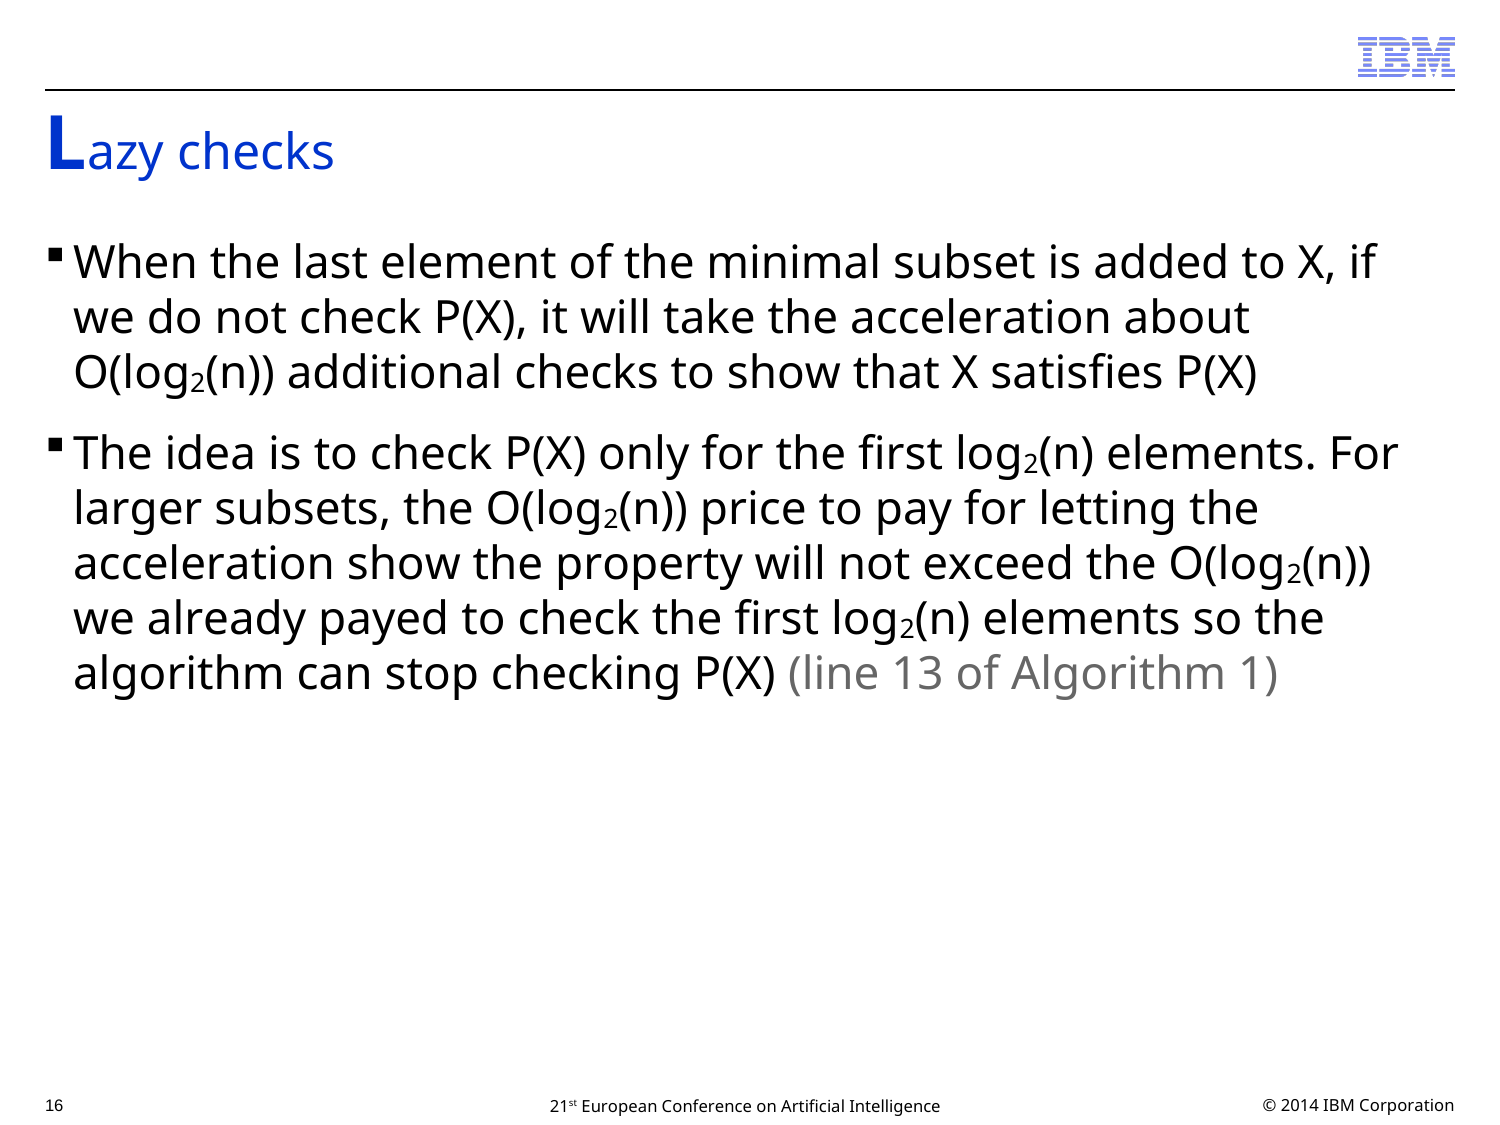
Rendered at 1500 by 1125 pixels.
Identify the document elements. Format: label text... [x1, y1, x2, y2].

list When the last element of the minimal subset is added to X, if we do not check P(X), it will take the acceleration about O(log2(n)) additional checks to show that X satisfies P(X) The idea is to check P(X) only for the first log2(n) elements. For larger subsets, the O(log2(n)) price to pay for letting the acceleration show the property will not exceed the O(log2(n)) we already payed to check the first log2(n) elements so the algorithm can stop checking P(X) (line 13 of Algorithm 1) [29, 224, 1426, 1066]
picture [1358, 37, 1455, 77]
title Lazy checks [29, 97, 1500, 203]
